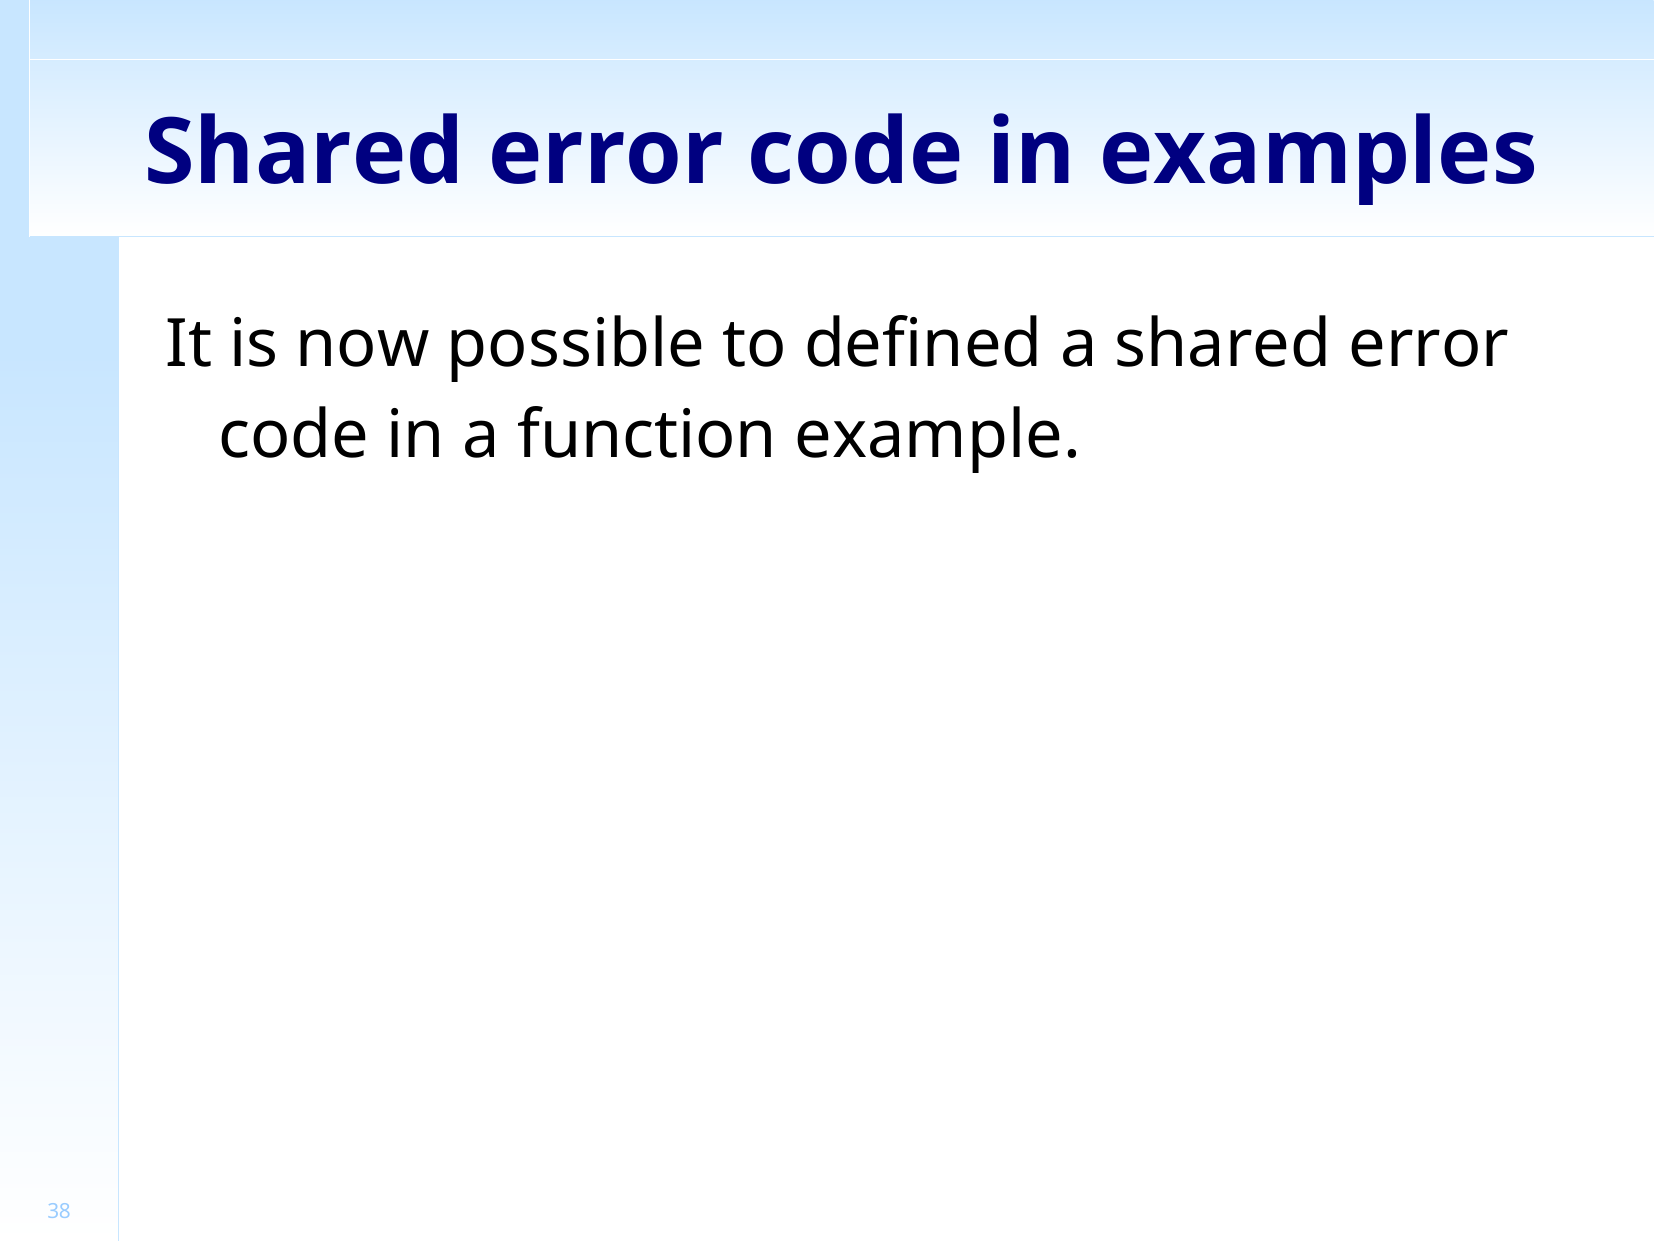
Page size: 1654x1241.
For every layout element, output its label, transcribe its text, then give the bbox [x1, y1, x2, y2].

title Shared error code in examples [29, 59, 1654, 237]
list It is now possible to defined a shared error code in a function example. [147, 295, 1625, 1182]
